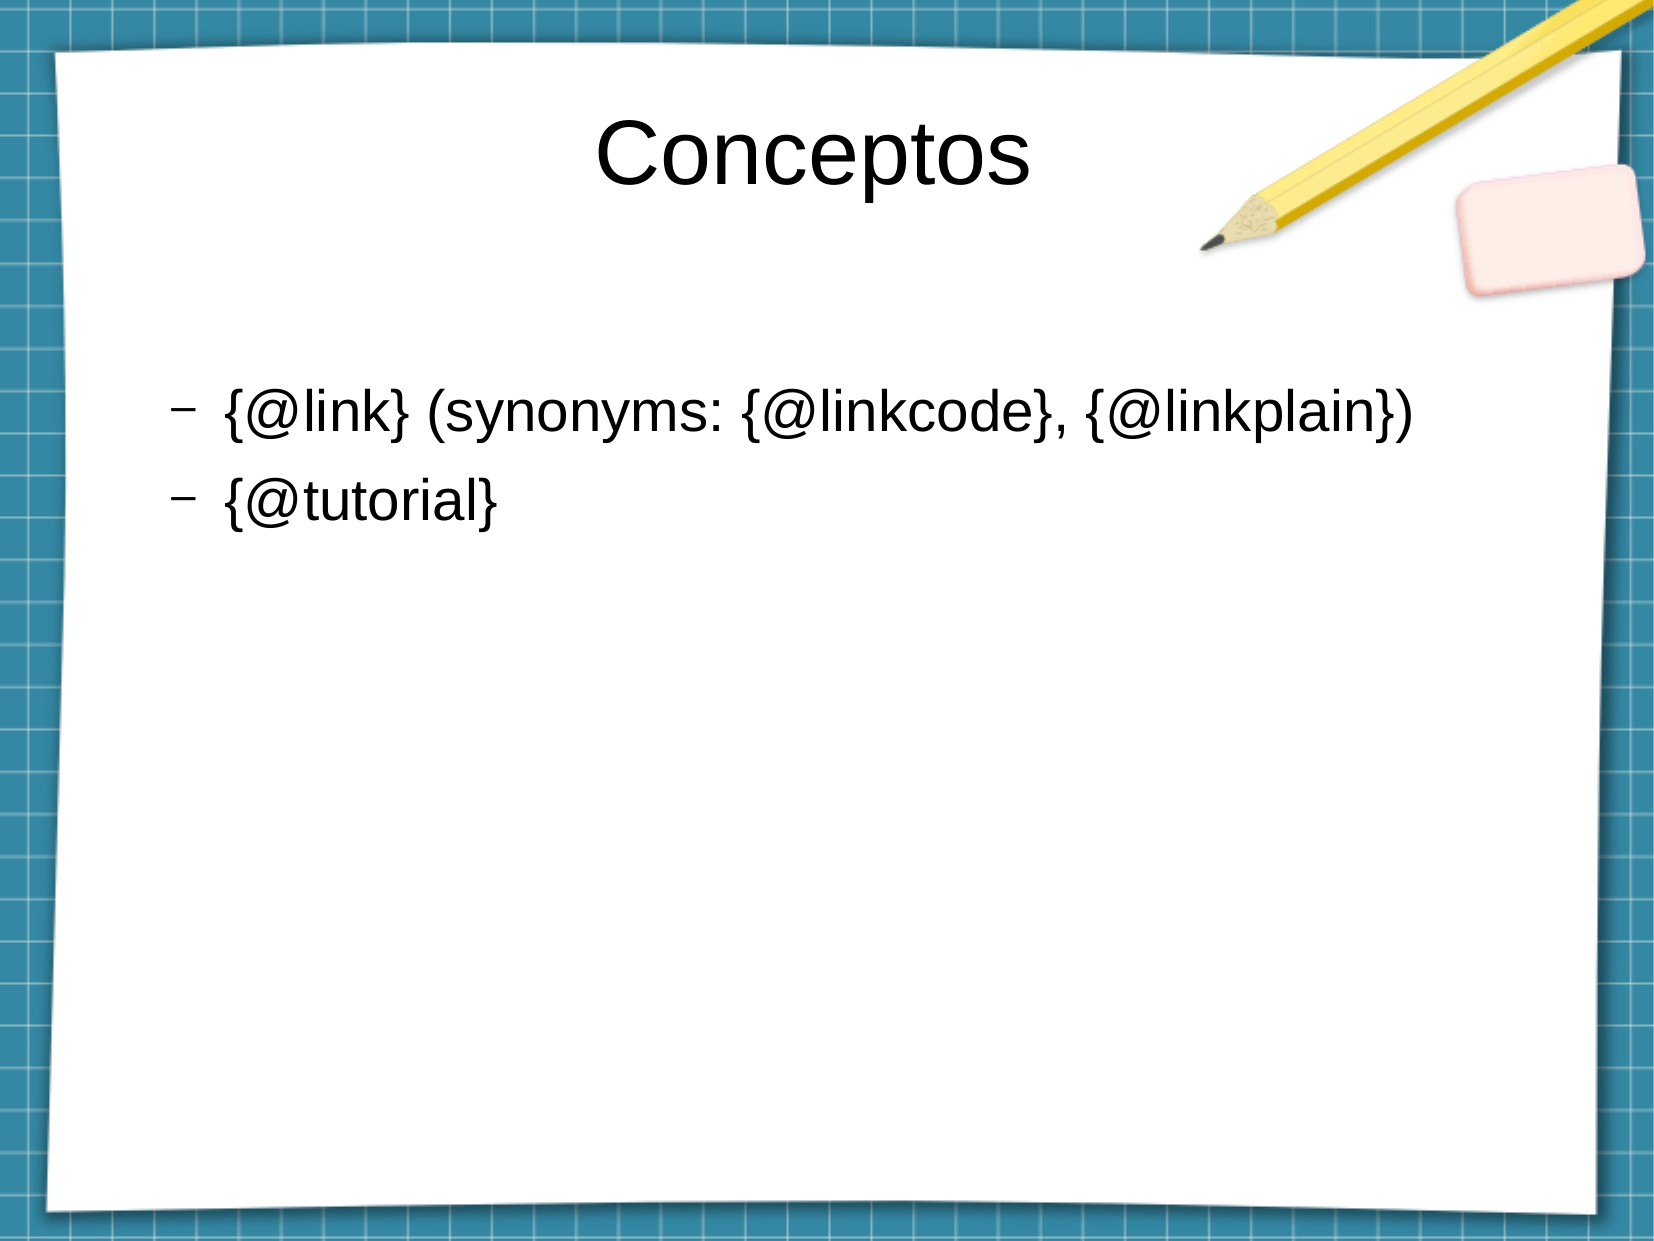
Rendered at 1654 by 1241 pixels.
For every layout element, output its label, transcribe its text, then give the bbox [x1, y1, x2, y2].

picture [0, 0, 1654, 1241]
list {@link} (synonyms: {@linkcode}, {@linkplain}) {@tutorial} [82, 290, 1571, 1010]
title Conceptos [82, 49, 1571, 257]
